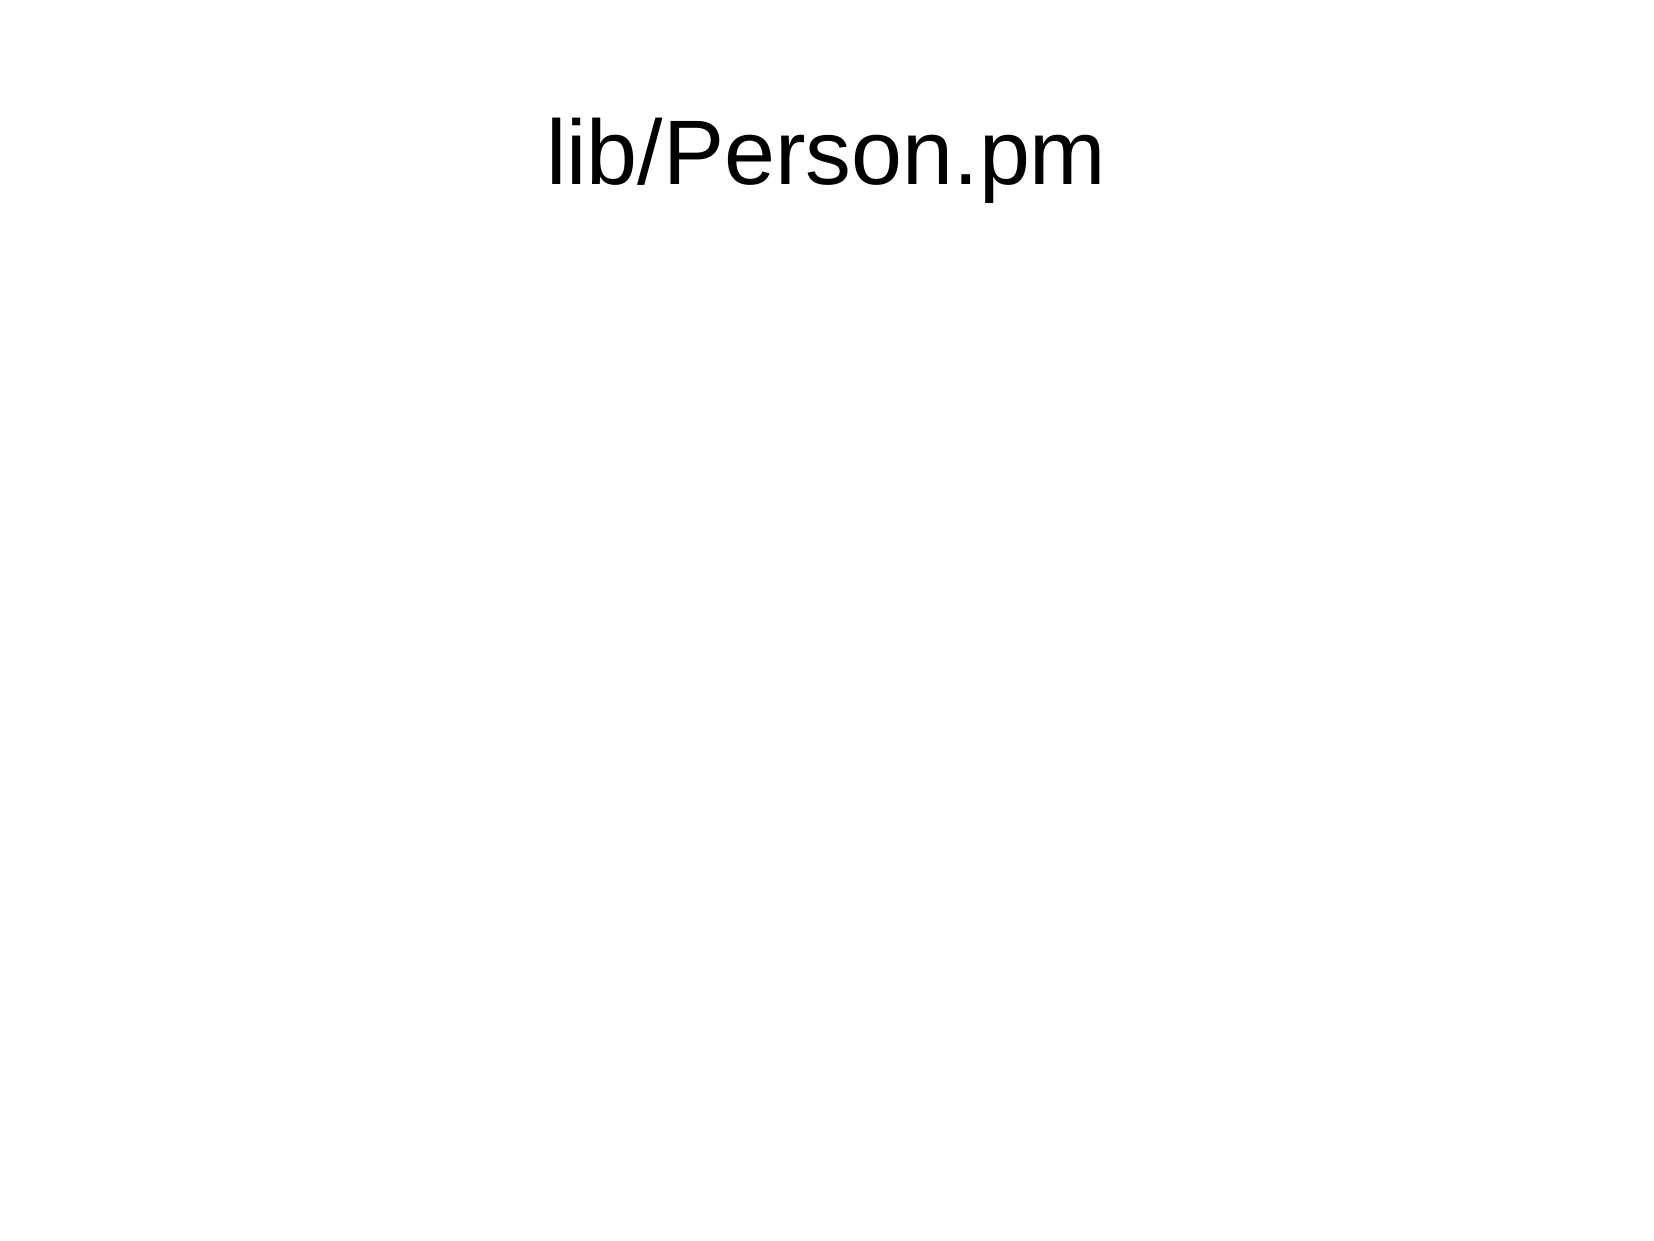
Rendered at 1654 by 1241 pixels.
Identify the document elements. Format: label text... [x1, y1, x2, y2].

title lib/Person.pm [82, 49, 1571, 257]
